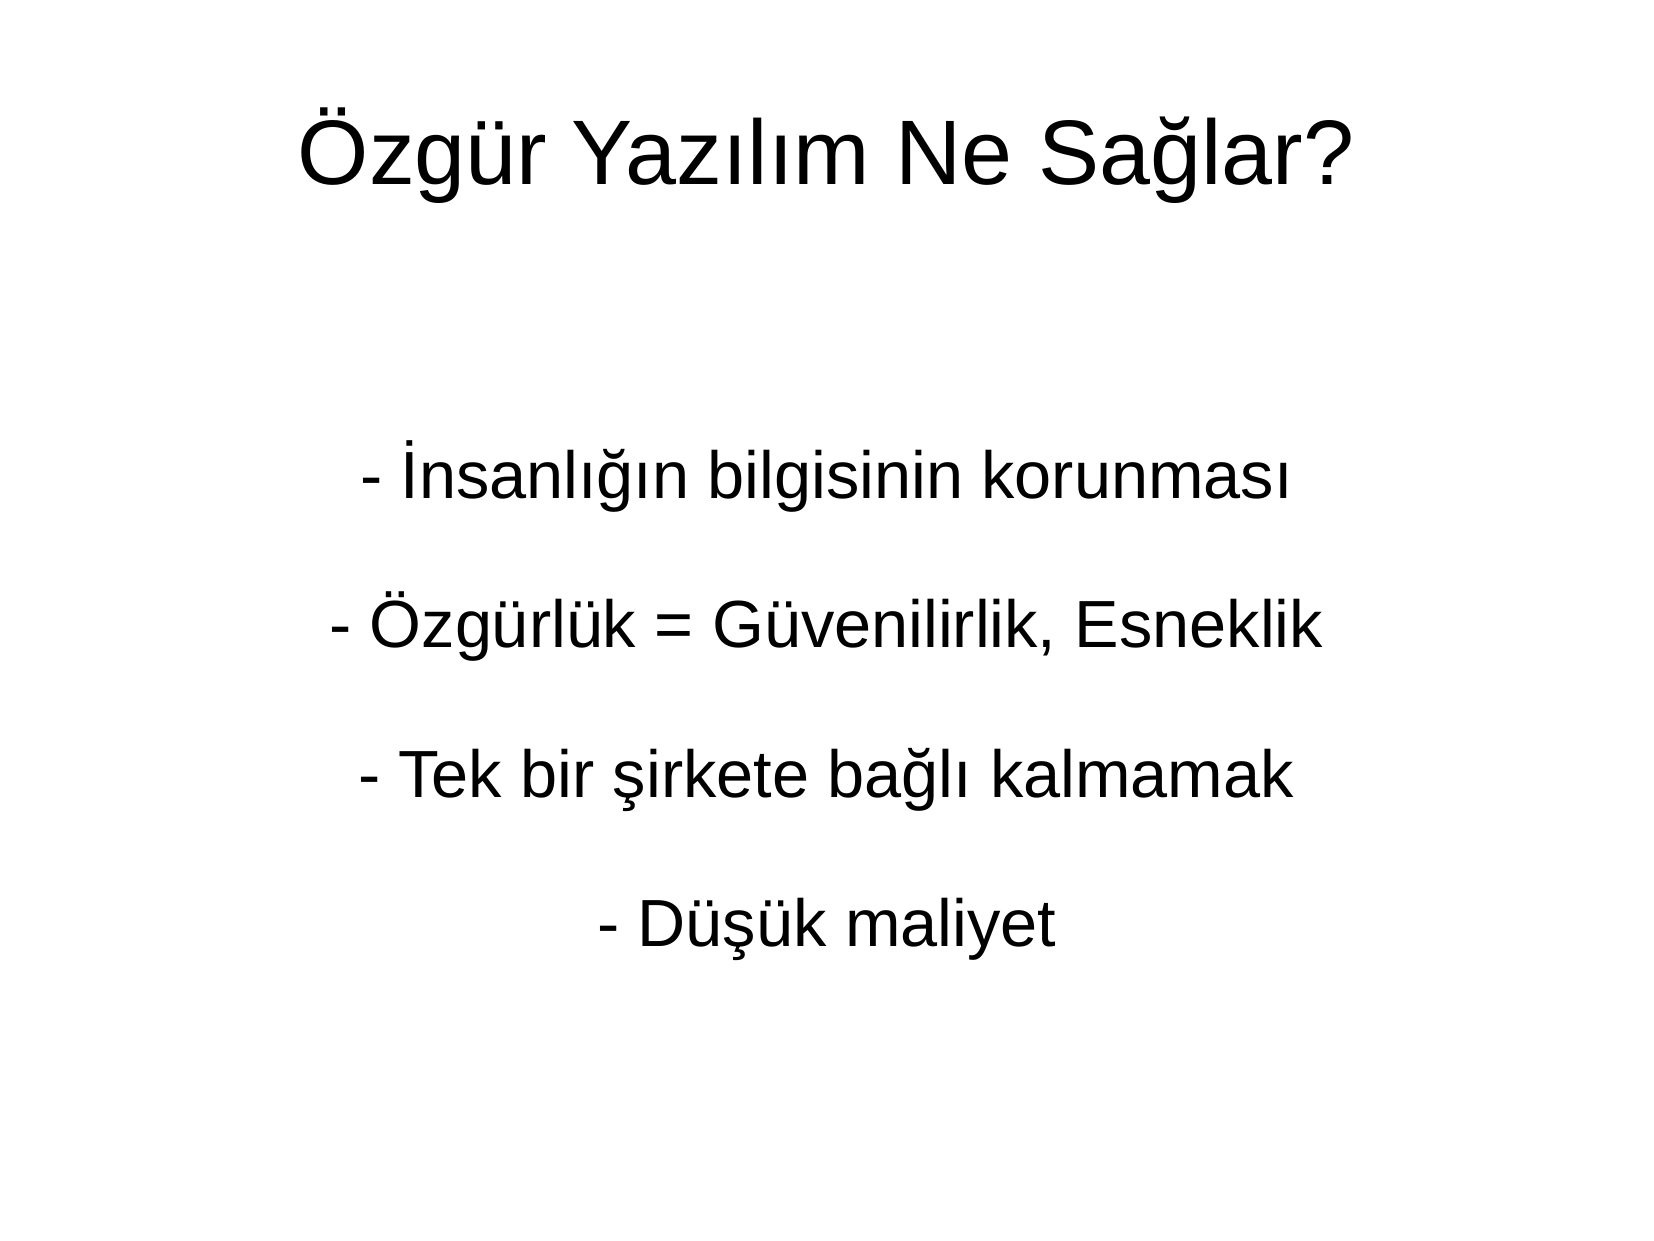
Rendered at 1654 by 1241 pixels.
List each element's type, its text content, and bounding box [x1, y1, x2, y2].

subtitle - İnsanlığın bilgisinin korunması - Özgürlük = Güvenilirlik, Esneklik - Tek bir şirkete bağlı kalmamak - Düşük maliyet [82, 290, 1571, 1109]
title Özgür Yazılım Ne Sağlar? [82, 49, 1571, 257]
